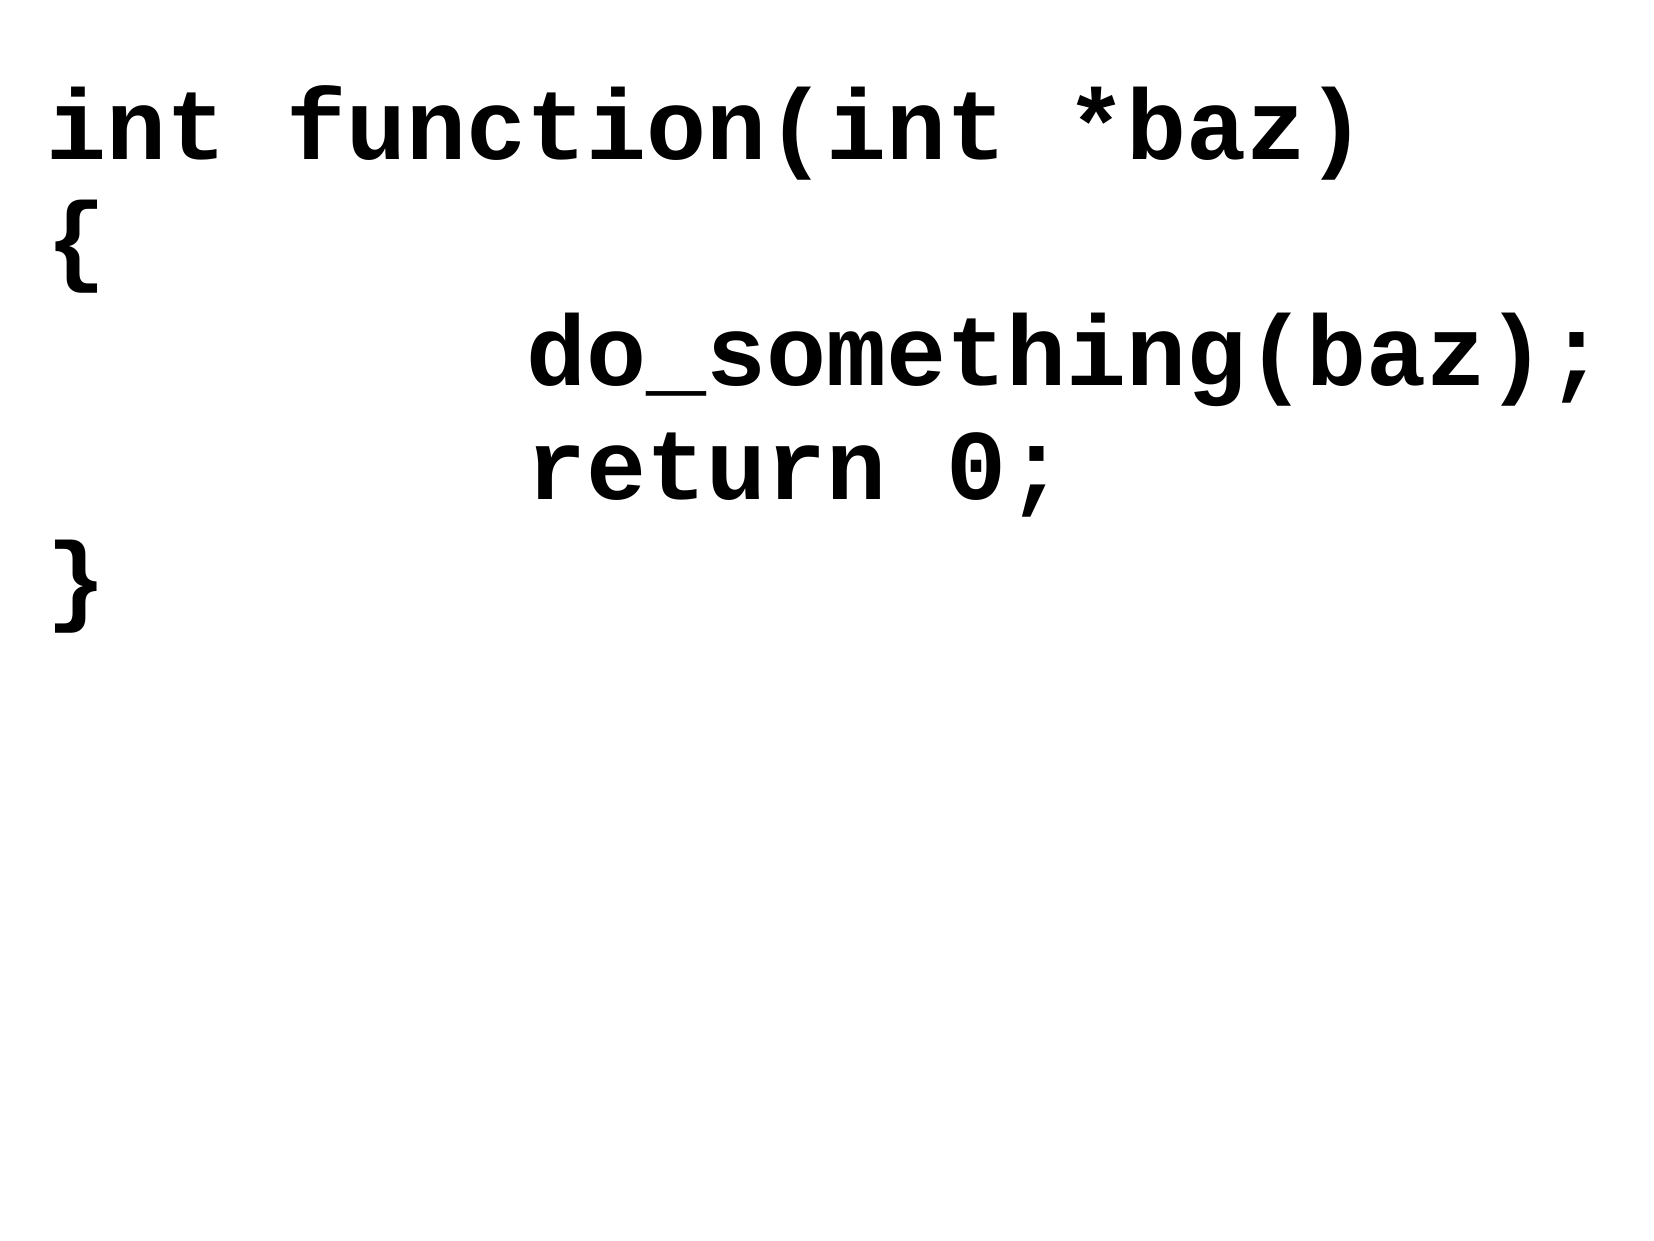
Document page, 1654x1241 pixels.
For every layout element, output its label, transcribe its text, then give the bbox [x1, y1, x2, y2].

text_box int function(int *baz) { do_something(baz); return 0; } [31, 68, 1622, 650]
